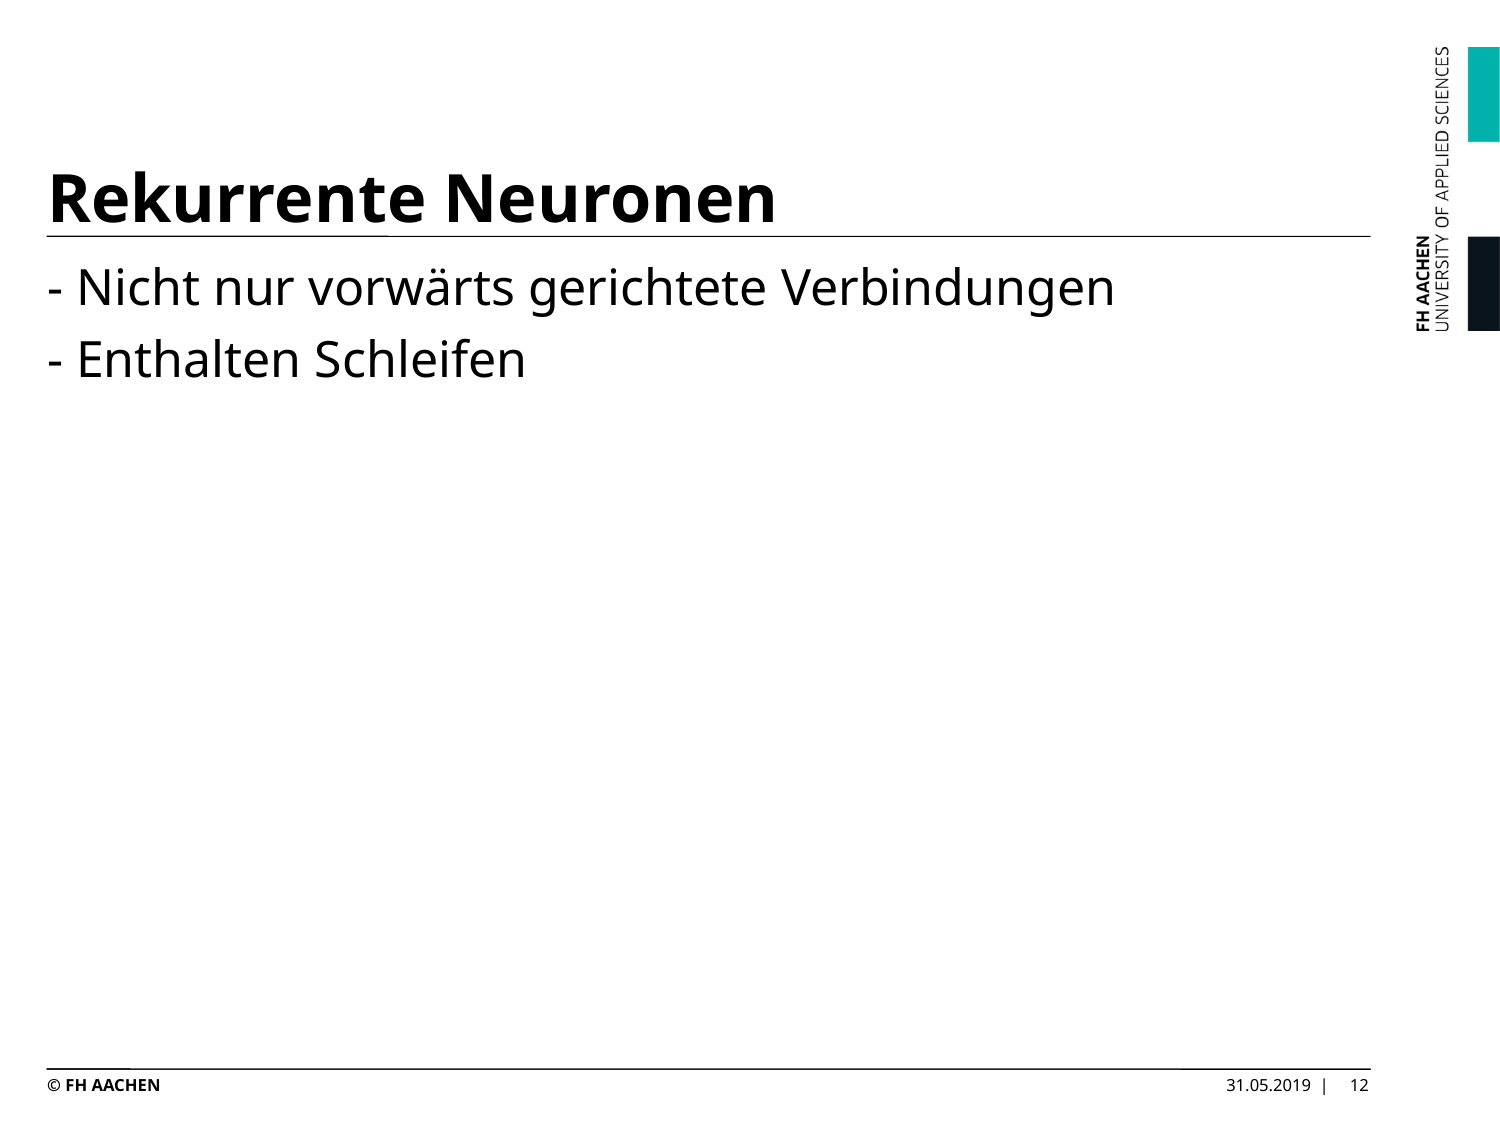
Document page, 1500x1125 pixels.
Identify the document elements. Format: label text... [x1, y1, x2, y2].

picture [1404, 47, 1500, 331]
list - Nicht nur vorwärts gerichtete Verbindungen - Enthalten Schleifen [47, 255, 1371, 414]
title Rekurrente Neuronen [47, 153, 1371, 237]
